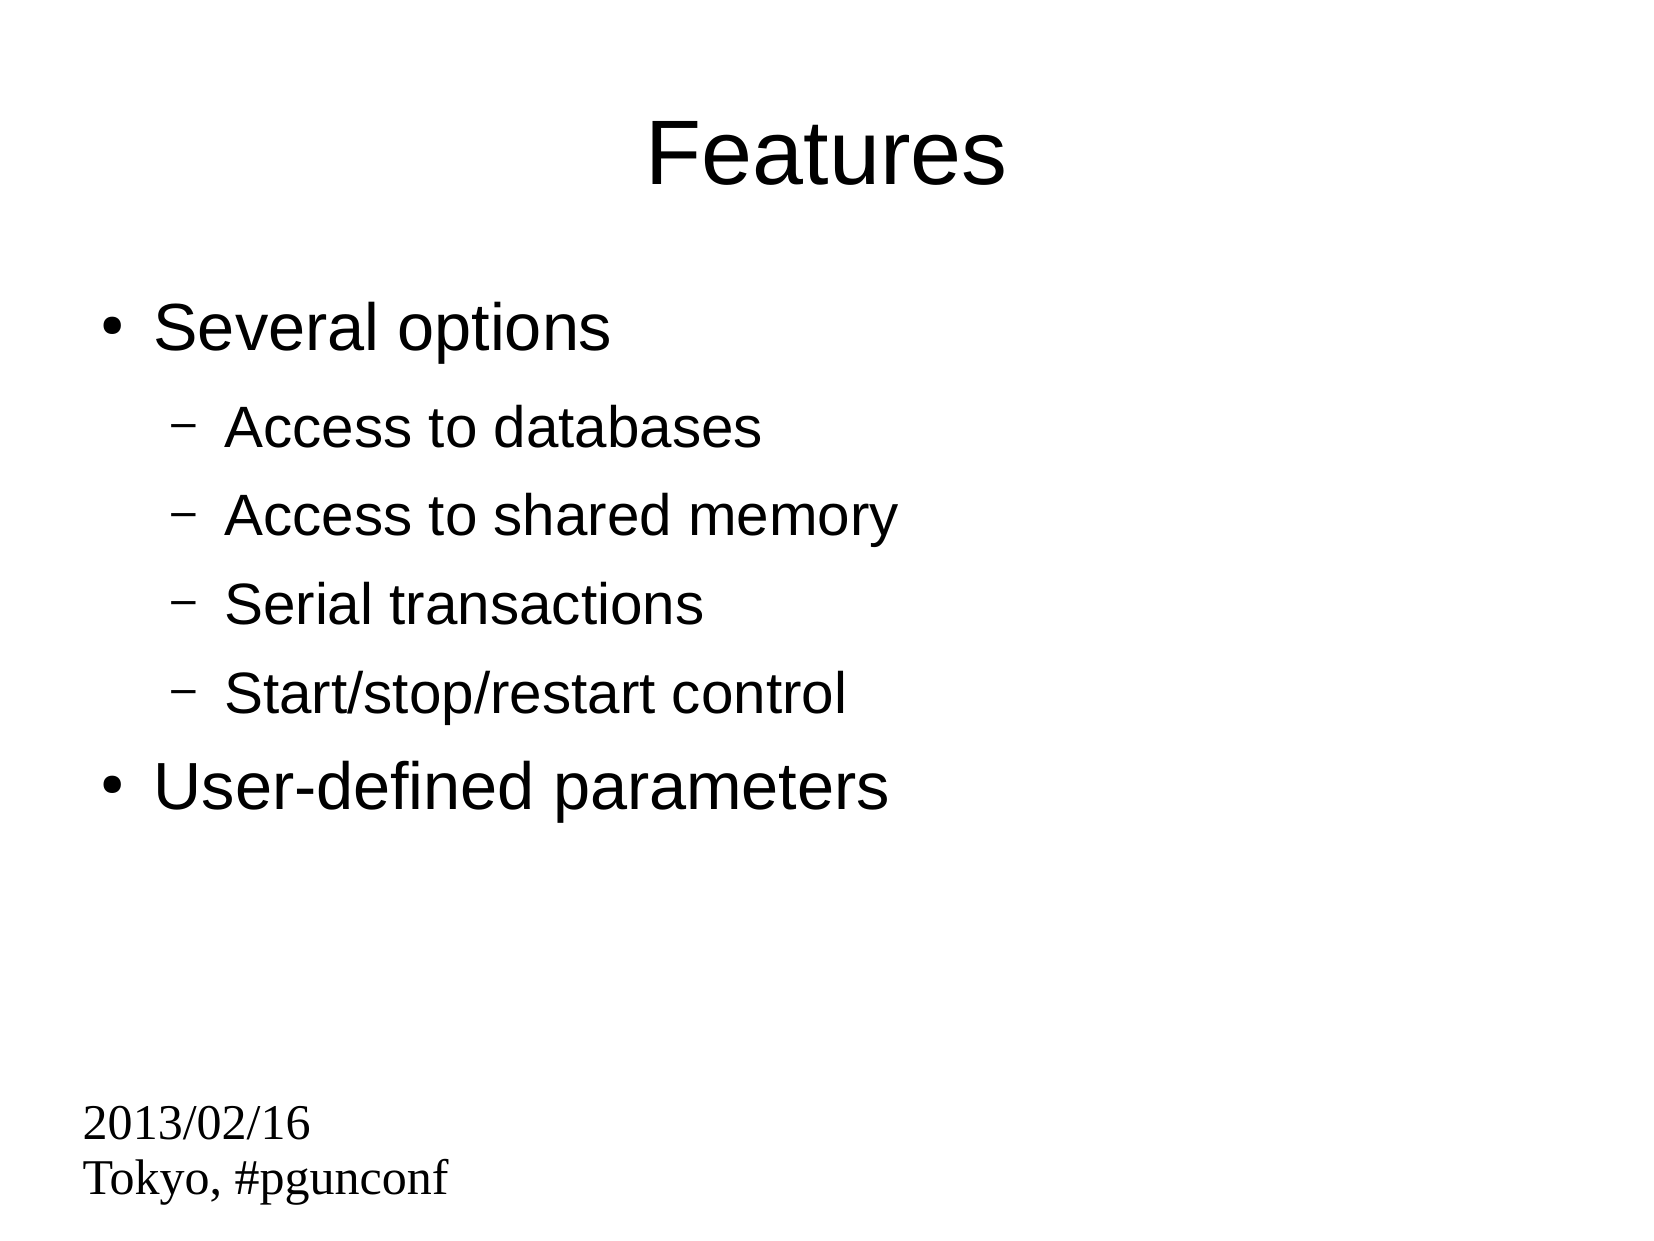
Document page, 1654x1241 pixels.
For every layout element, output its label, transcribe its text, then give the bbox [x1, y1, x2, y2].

list Several options Access to databases Access to shared memory Serial transactions Start/stop/restart control User-defined parameters [82, 290, 1538, 1010]
title Features [82, 49, 1571, 257]
